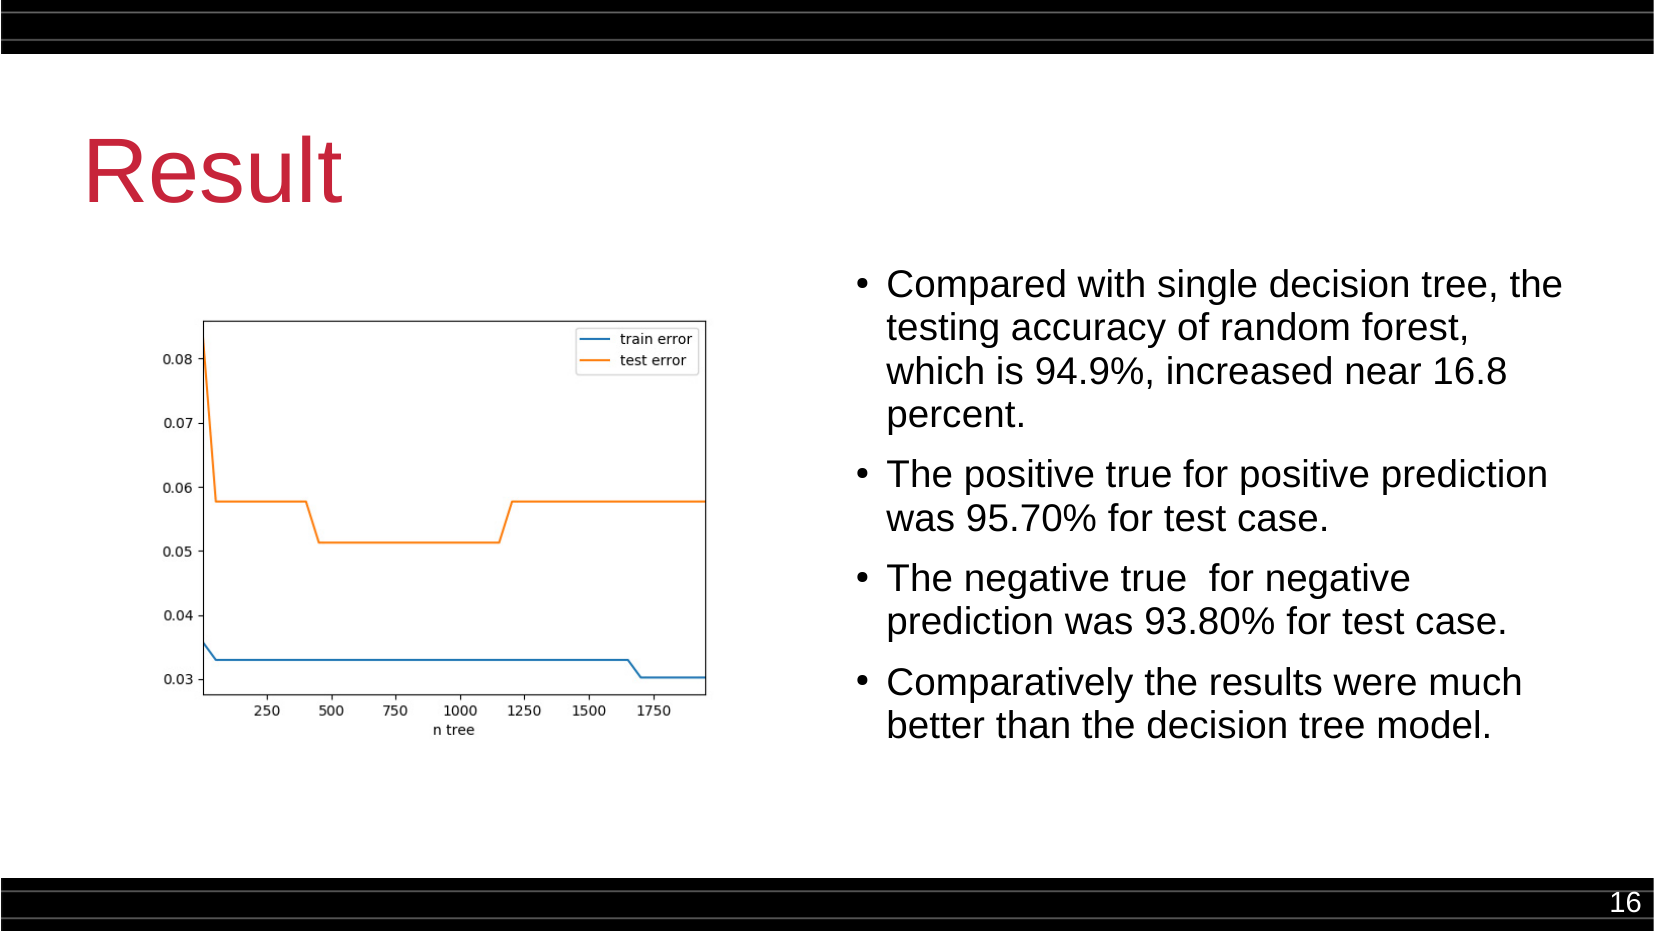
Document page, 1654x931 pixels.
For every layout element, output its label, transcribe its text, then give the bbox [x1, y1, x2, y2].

list Compared with single decision tree, the testing accuracy of random forest, which is 94.9%, increased near 16.8 percent. The positive true for positive prediction was 95.70% for test case. The negative true for negative prediction was 93.80% for test case. Comparatively the results were much better than the decision tree model. [845, 262, 1572, 748]
picture [122, 262, 770, 748]
picture [1, 878, 1654, 931]
picture [1, 0, 1654, 54]
title Result [82, 92, 1571, 249]
